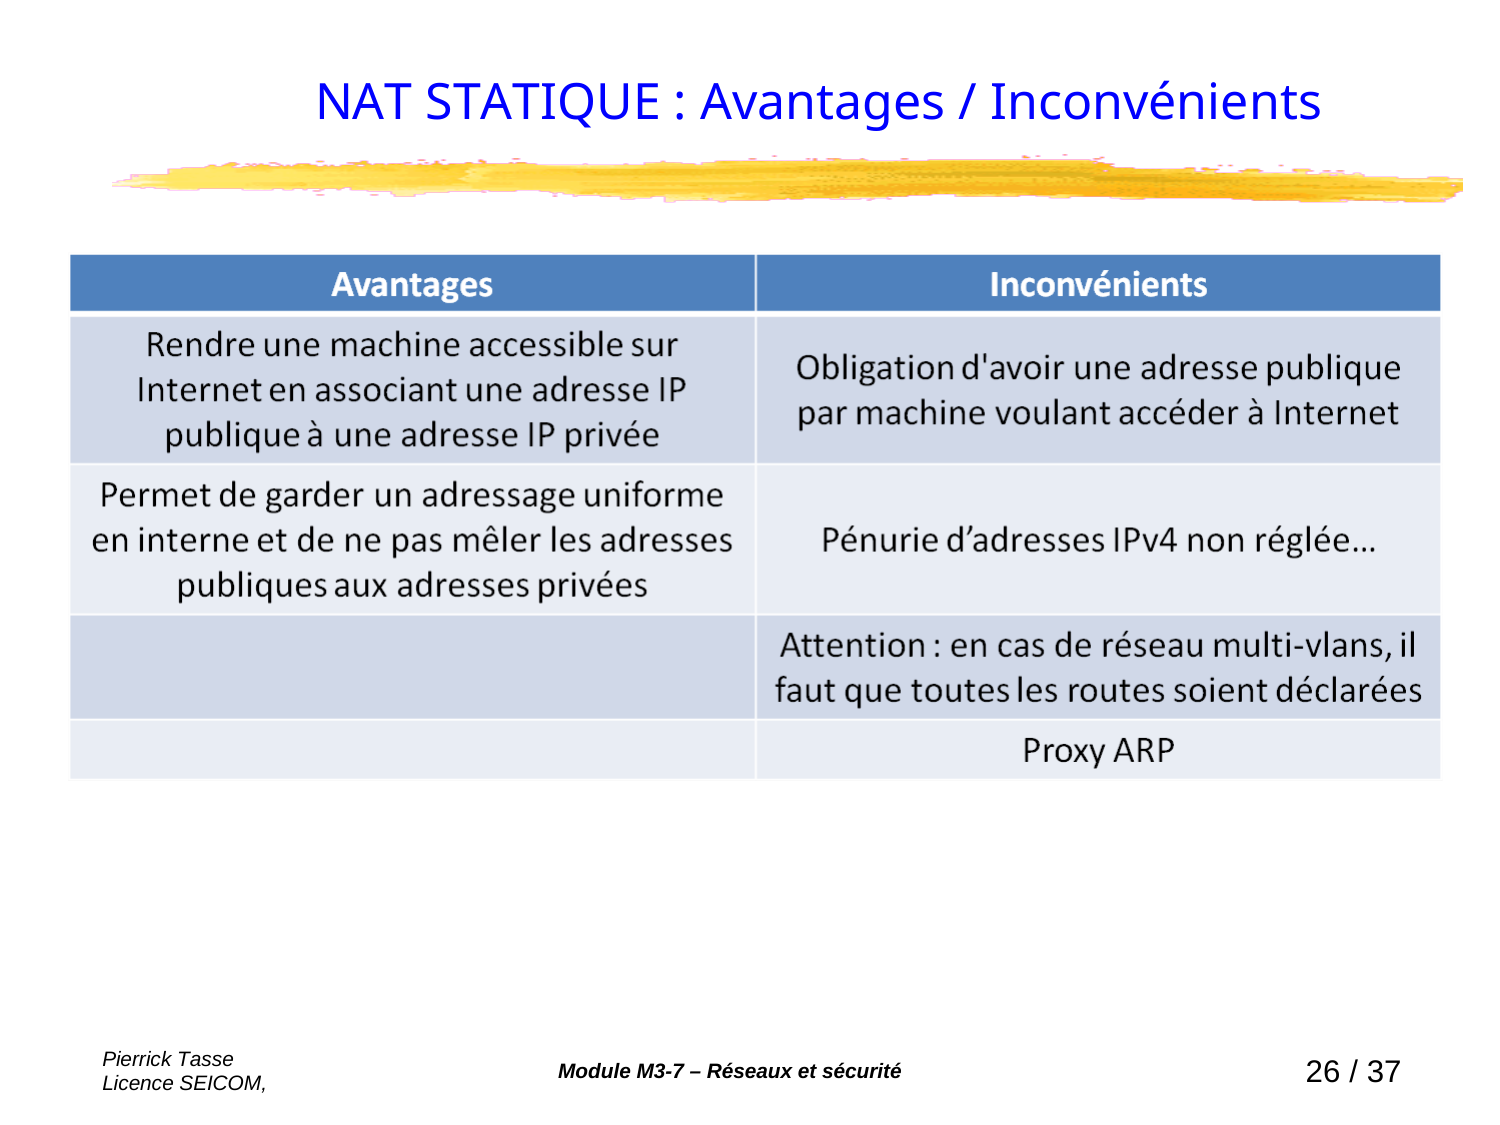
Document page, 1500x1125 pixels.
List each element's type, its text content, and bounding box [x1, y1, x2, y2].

picture [57, 242, 1453, 792]
title NAT STATIQUE : Avantages / Inconvénients [62, 37, 1338, 138]
picture [112, 149, 1463, 213]
